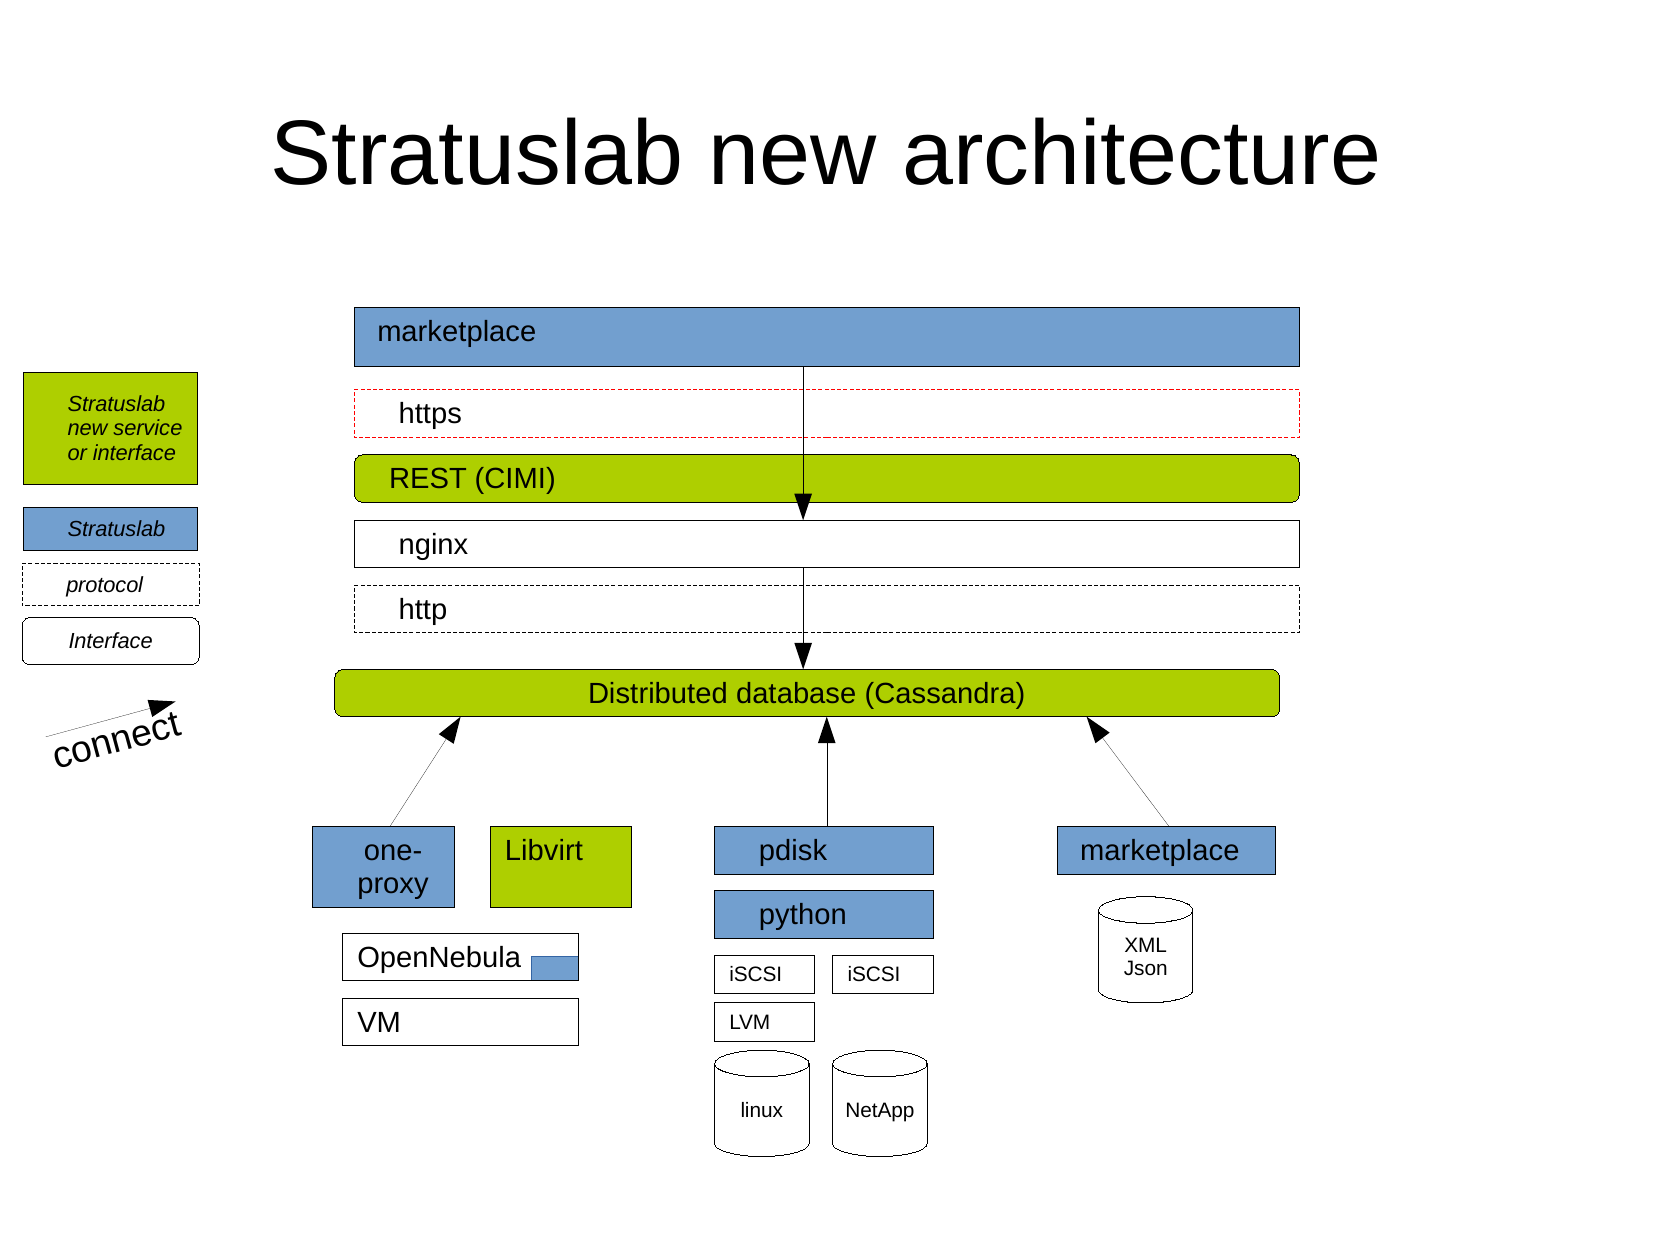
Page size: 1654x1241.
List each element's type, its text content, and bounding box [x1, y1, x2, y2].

text_box REST (CIMI) [354, 454, 803, 503]
text_box LVM [714, 1002, 815, 1041]
text_box python [714, 890, 934, 939]
text_box nginx [354, 520, 1300, 568]
text_box linux [714, 1064, 810, 1157]
text_box https [354, 389, 803, 437]
text_box REST (CIMI) [804, 454, 1300, 503]
text_box http [354, 585, 803, 633]
text_box Distributed database (Cassandra) [334, 669, 1280, 717]
text_box http [804, 585, 1300, 633]
text_box https [804, 389, 1300, 437]
text_box Libvirt [490, 826, 632, 907]
text_box one-proxy [312, 826, 455, 907]
text_box marketplace [1057, 826, 1276, 875]
text_box Interface [22, 617, 200, 665]
text_box OpenNebula [342, 933, 579, 981]
text_box iSCSI [832, 955, 934, 994]
text_box XML Json [1098, 912, 1193, 1003]
text_box VM [342, 998, 579, 1046]
text_box pdisk [714, 826, 934, 875]
text_box Stratuslab [23, 507, 198, 551]
text_box iSCSI [714, 955, 815, 994]
text_box NetApp [832, 1064, 928, 1157]
text_box protocol [22, 563, 200, 606]
text_box Stratuslab new service or interface [23, 372, 198, 485]
title Stratuslab new architecture [82, 49, 1571, 257]
text_box marketplace [354, 307, 1300, 367]
